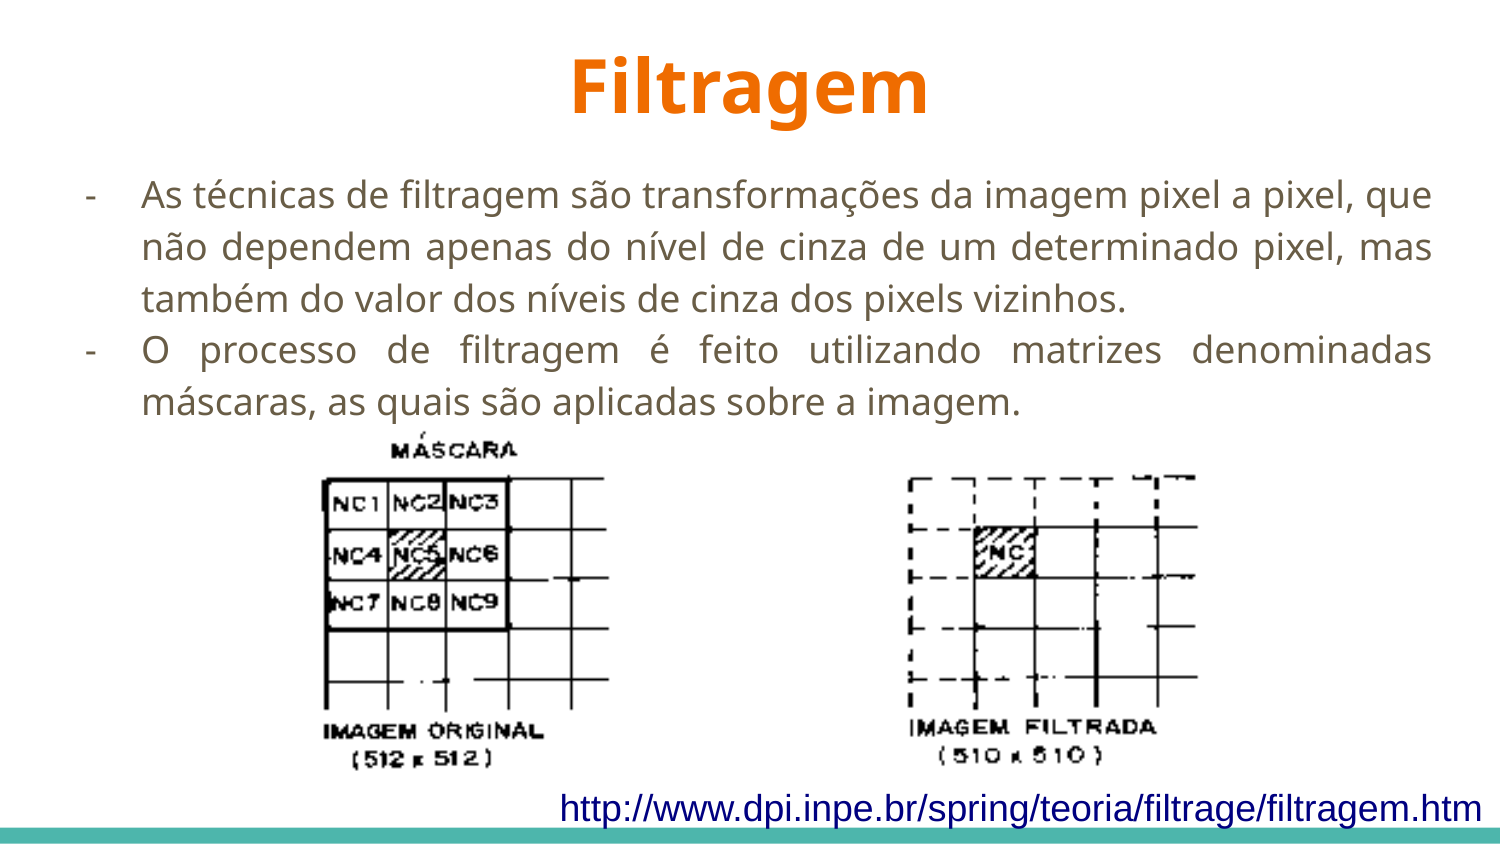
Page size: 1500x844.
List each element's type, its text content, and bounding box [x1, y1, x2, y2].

title Filtragem [51, 23, 1449, 140]
text_box http://www.dpi.inpe.br/spring/teoria/filtrage/filtragem.htm [543, 787, 1500, 826]
list As técnicas de filtragem são transformações da imagem pixel a pixel, que não dependem apenas do nível de cinza de um determinado pixel, mas também do valor dos níveis de cinza dos pixels vizinhos. O processo de filtragem é feito utilizando matrizes denominadas máscaras, as quais são aplicadas sobre a imagem. [51, 145, 1449, 443]
picture [291, 425, 1208, 783]
